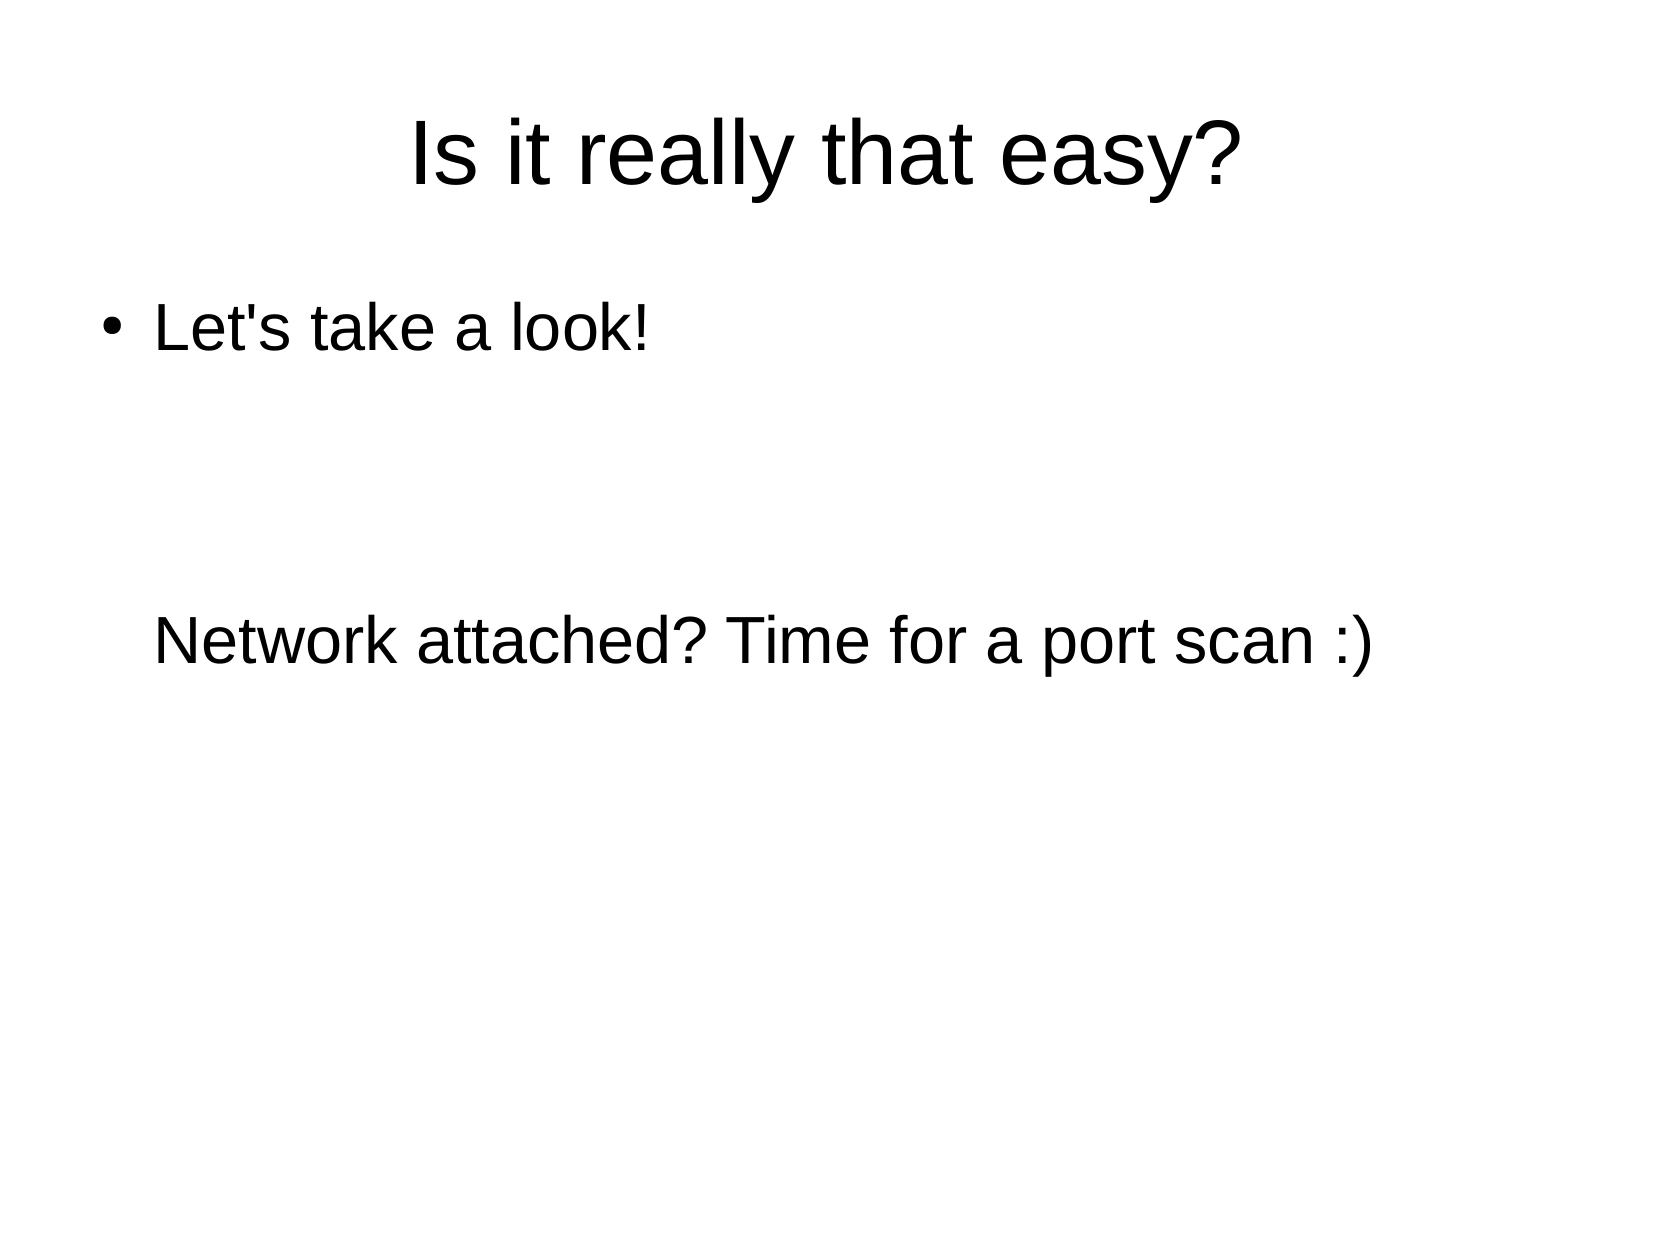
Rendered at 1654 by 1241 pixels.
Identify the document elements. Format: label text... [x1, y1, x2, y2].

list Let's take a look! Network attached? Time for a port scan :) [82, 290, 1571, 1010]
title Is it really that easy? [82, 49, 1571, 257]
